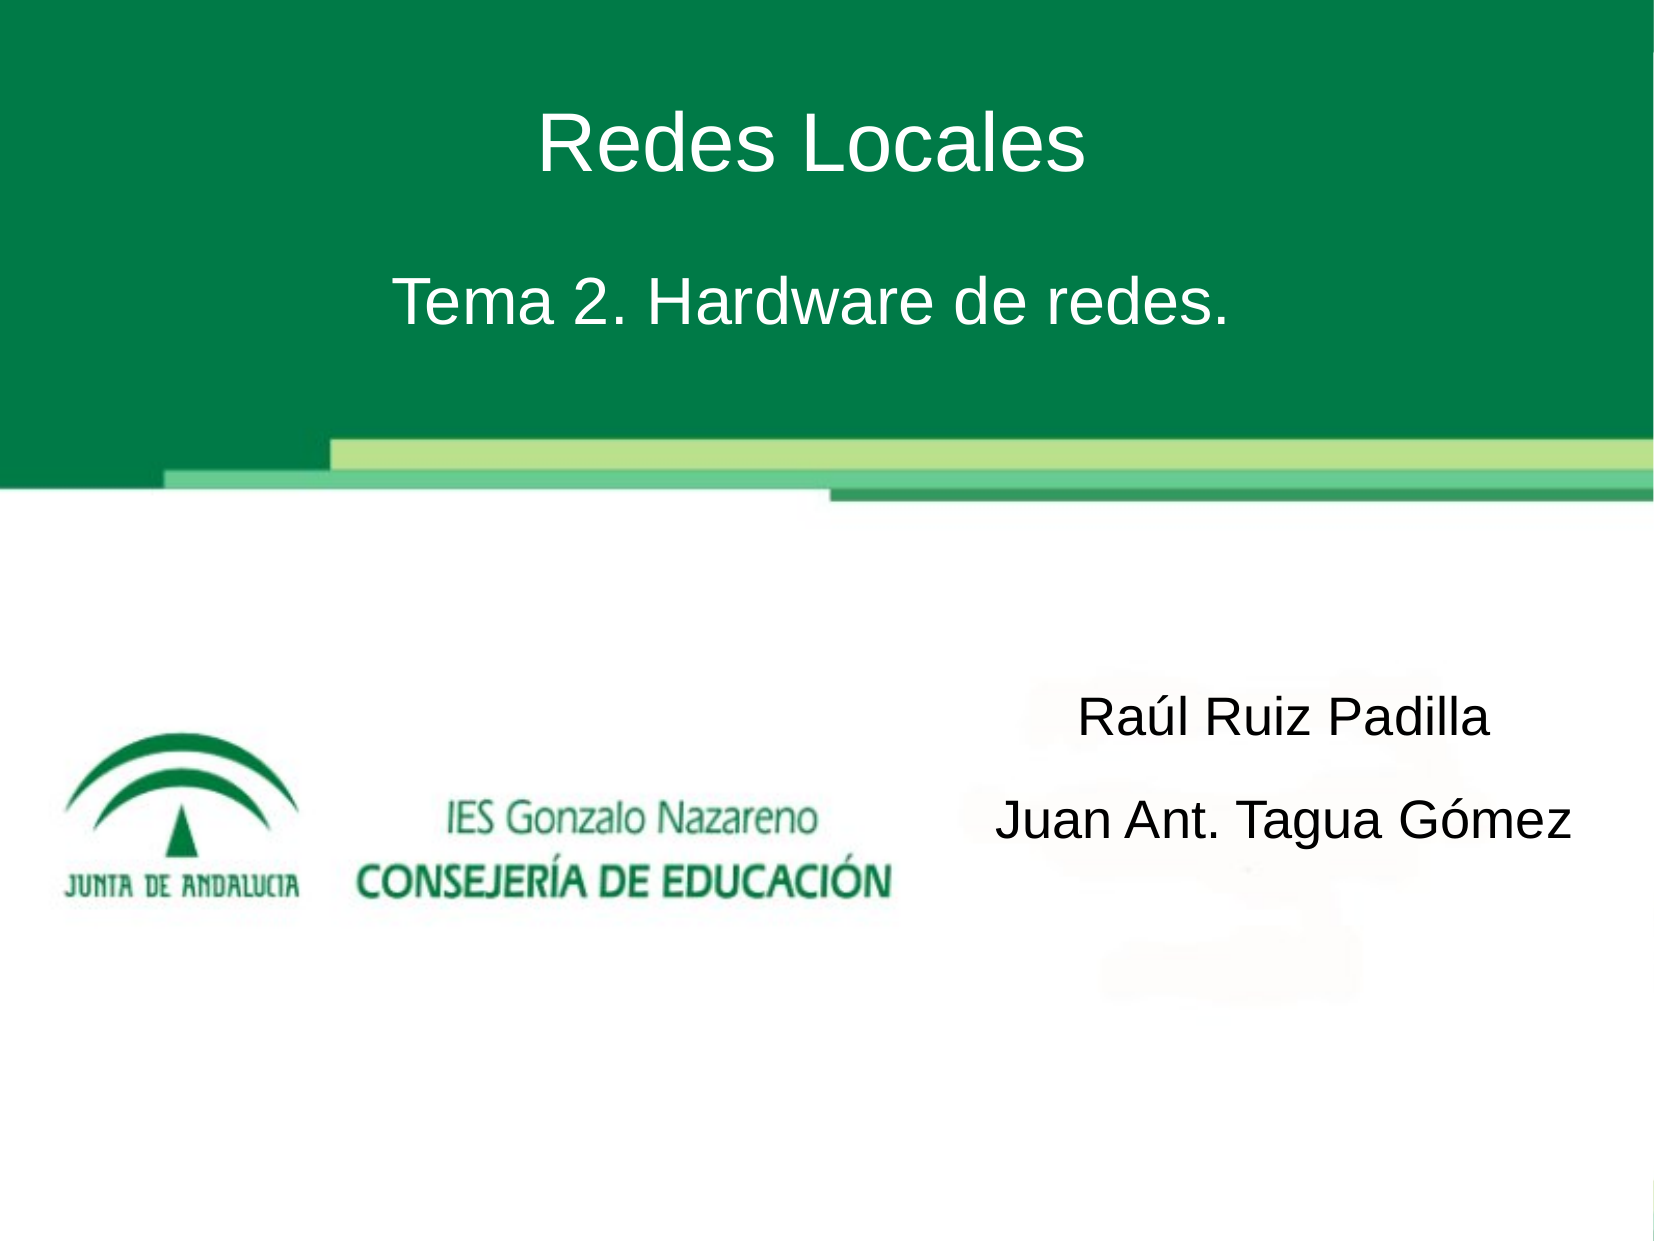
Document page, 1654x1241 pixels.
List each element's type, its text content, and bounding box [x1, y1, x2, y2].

picture [0, 0, 1654, 1241]
text_box Redes Locales Tema 2. Hardware de redes. [59, 88, 1565, 346]
text_box Raúl Ruiz Padilla Juan Ant. Tagua Gómez [944, 679, 1625, 1093]
